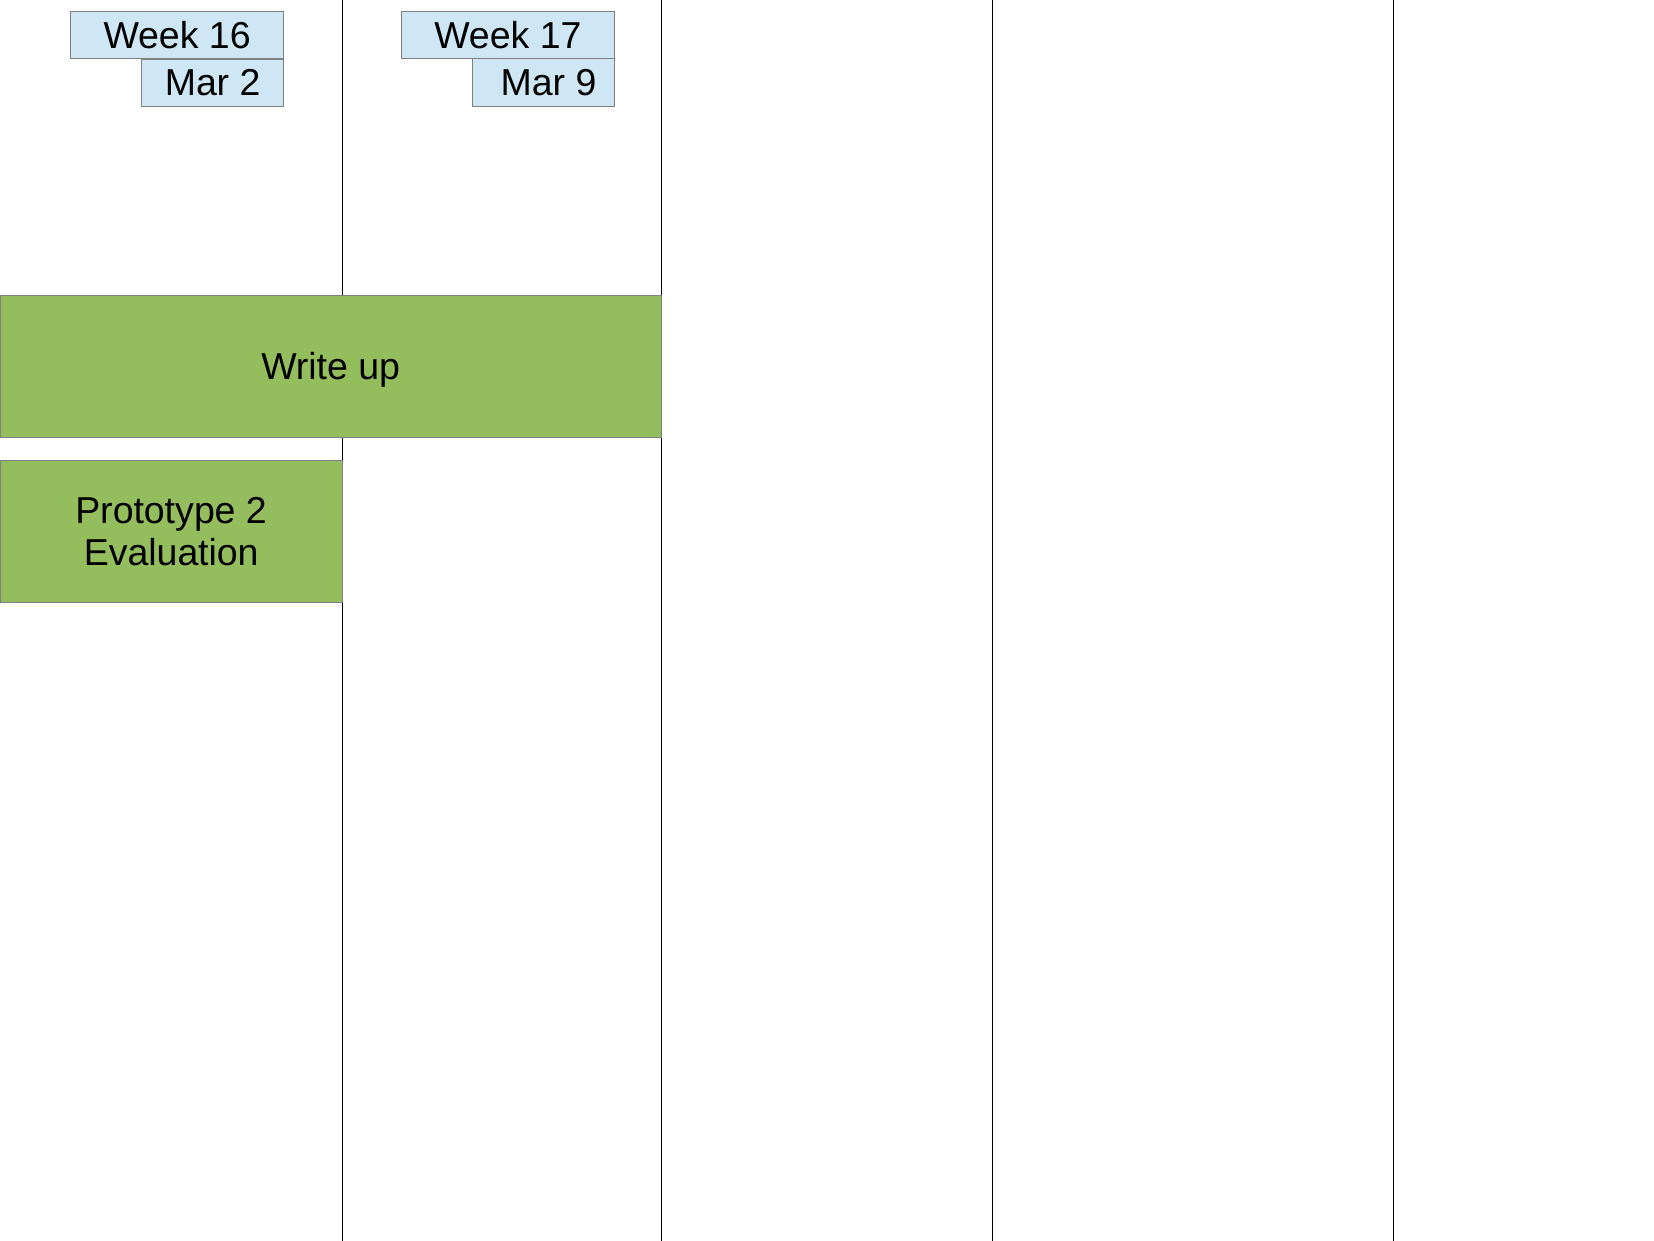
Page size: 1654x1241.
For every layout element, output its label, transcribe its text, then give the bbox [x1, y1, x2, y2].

text_box Mar 2 [141, 59, 284, 107]
text_box Week 16 [70, 11, 284, 59]
text_box Write up [0, 295, 662, 438]
text_box Week 17 [401, 11, 615, 59]
text_box Prototype 2 Evaluation [0, 460, 343, 603]
text_box Mar 9 [472, 58, 615, 107]
